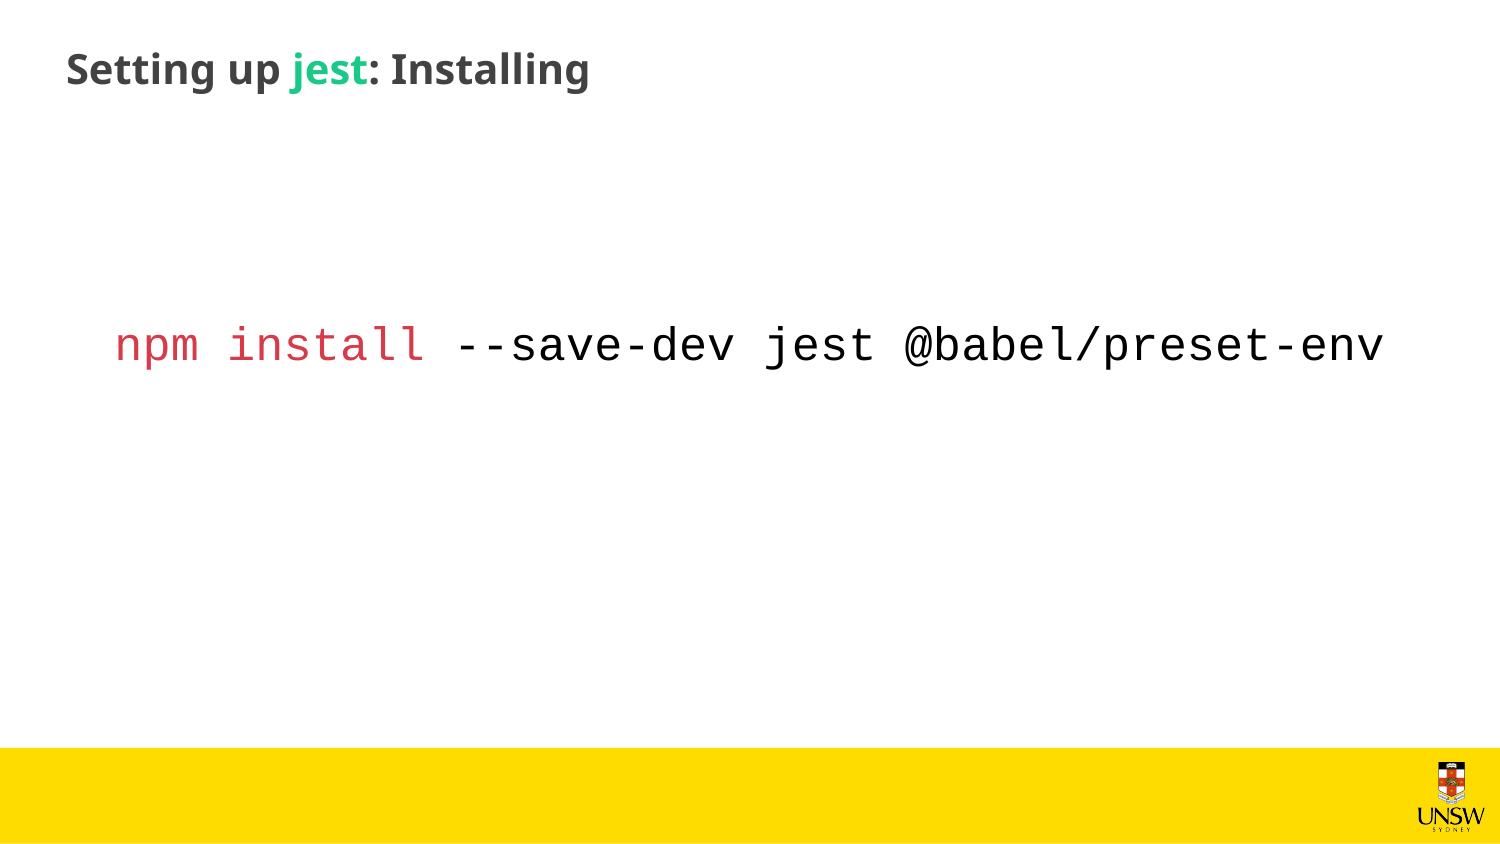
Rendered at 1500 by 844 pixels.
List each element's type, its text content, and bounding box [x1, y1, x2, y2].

text_box npm install --save-dev jest @babel/preset-env [66, 298, 1434, 386]
text_box Setting up jest: Installing [51, 20, 1449, 108]
picture [1418, 762, 1485, 832]
